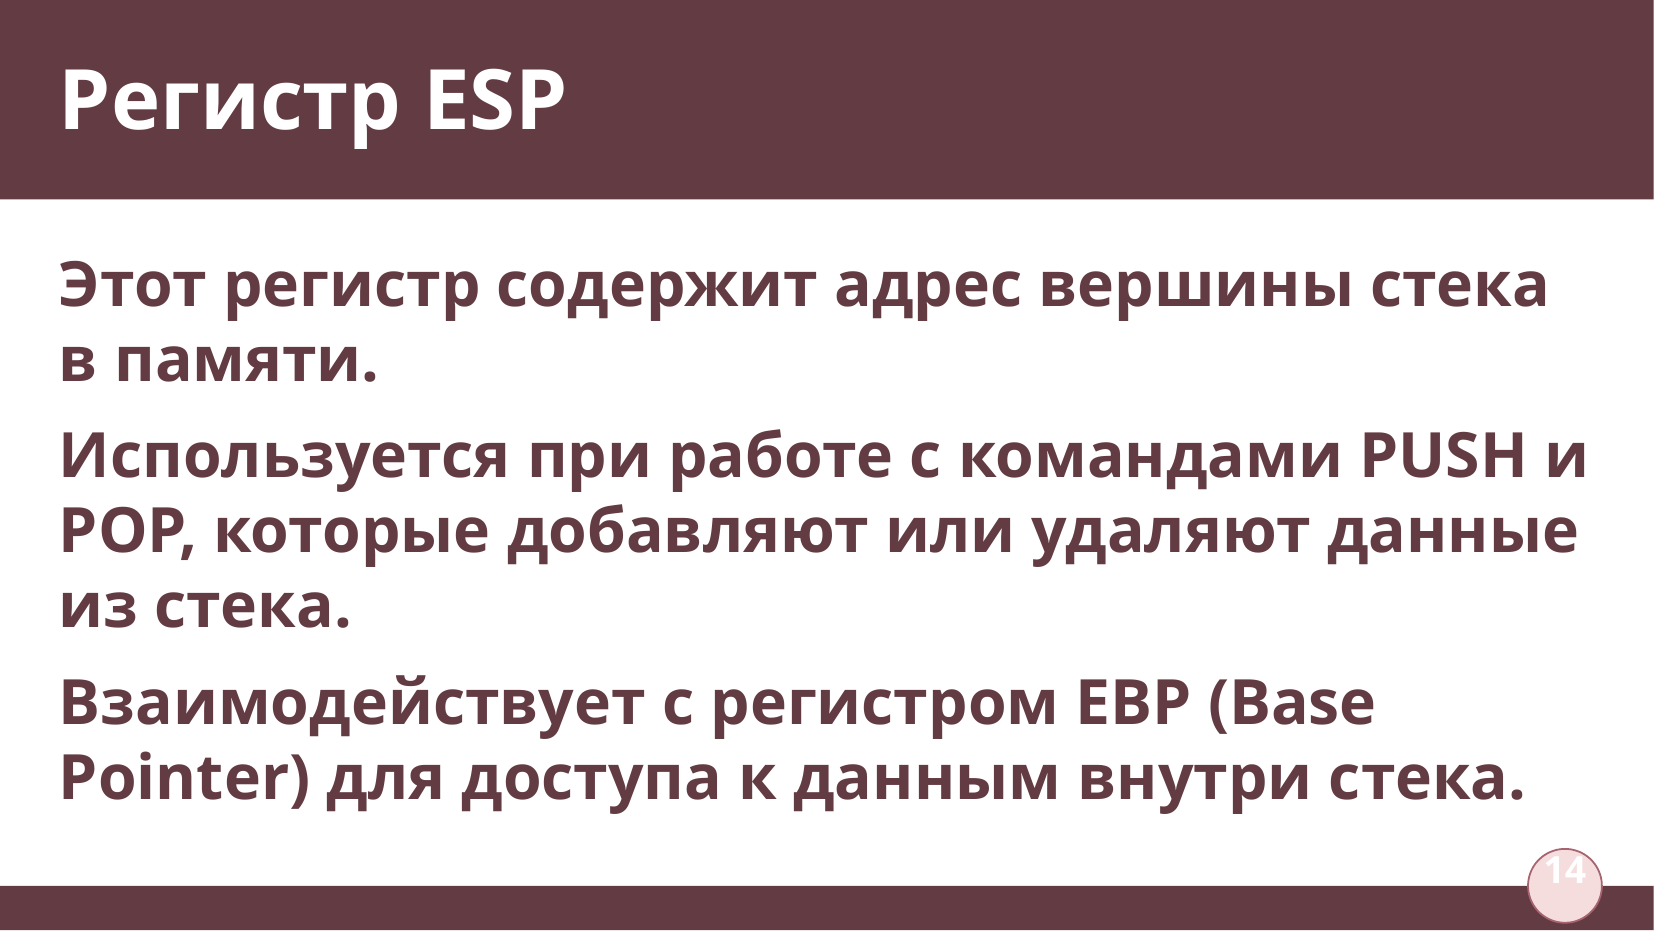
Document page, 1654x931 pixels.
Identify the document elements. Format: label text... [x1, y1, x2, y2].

title Регистр ESP [59, 37, 1595, 155]
list Этот регистр содержит адрес вершины стека в памяти. Используется при работе с командами PUSH и POP, которые добавляют или удаляют данные из стека. Взаимодействует с регистром EBP (Base Pointer) для доступа к данным внутри стека. [59, 243, 1595, 864]
